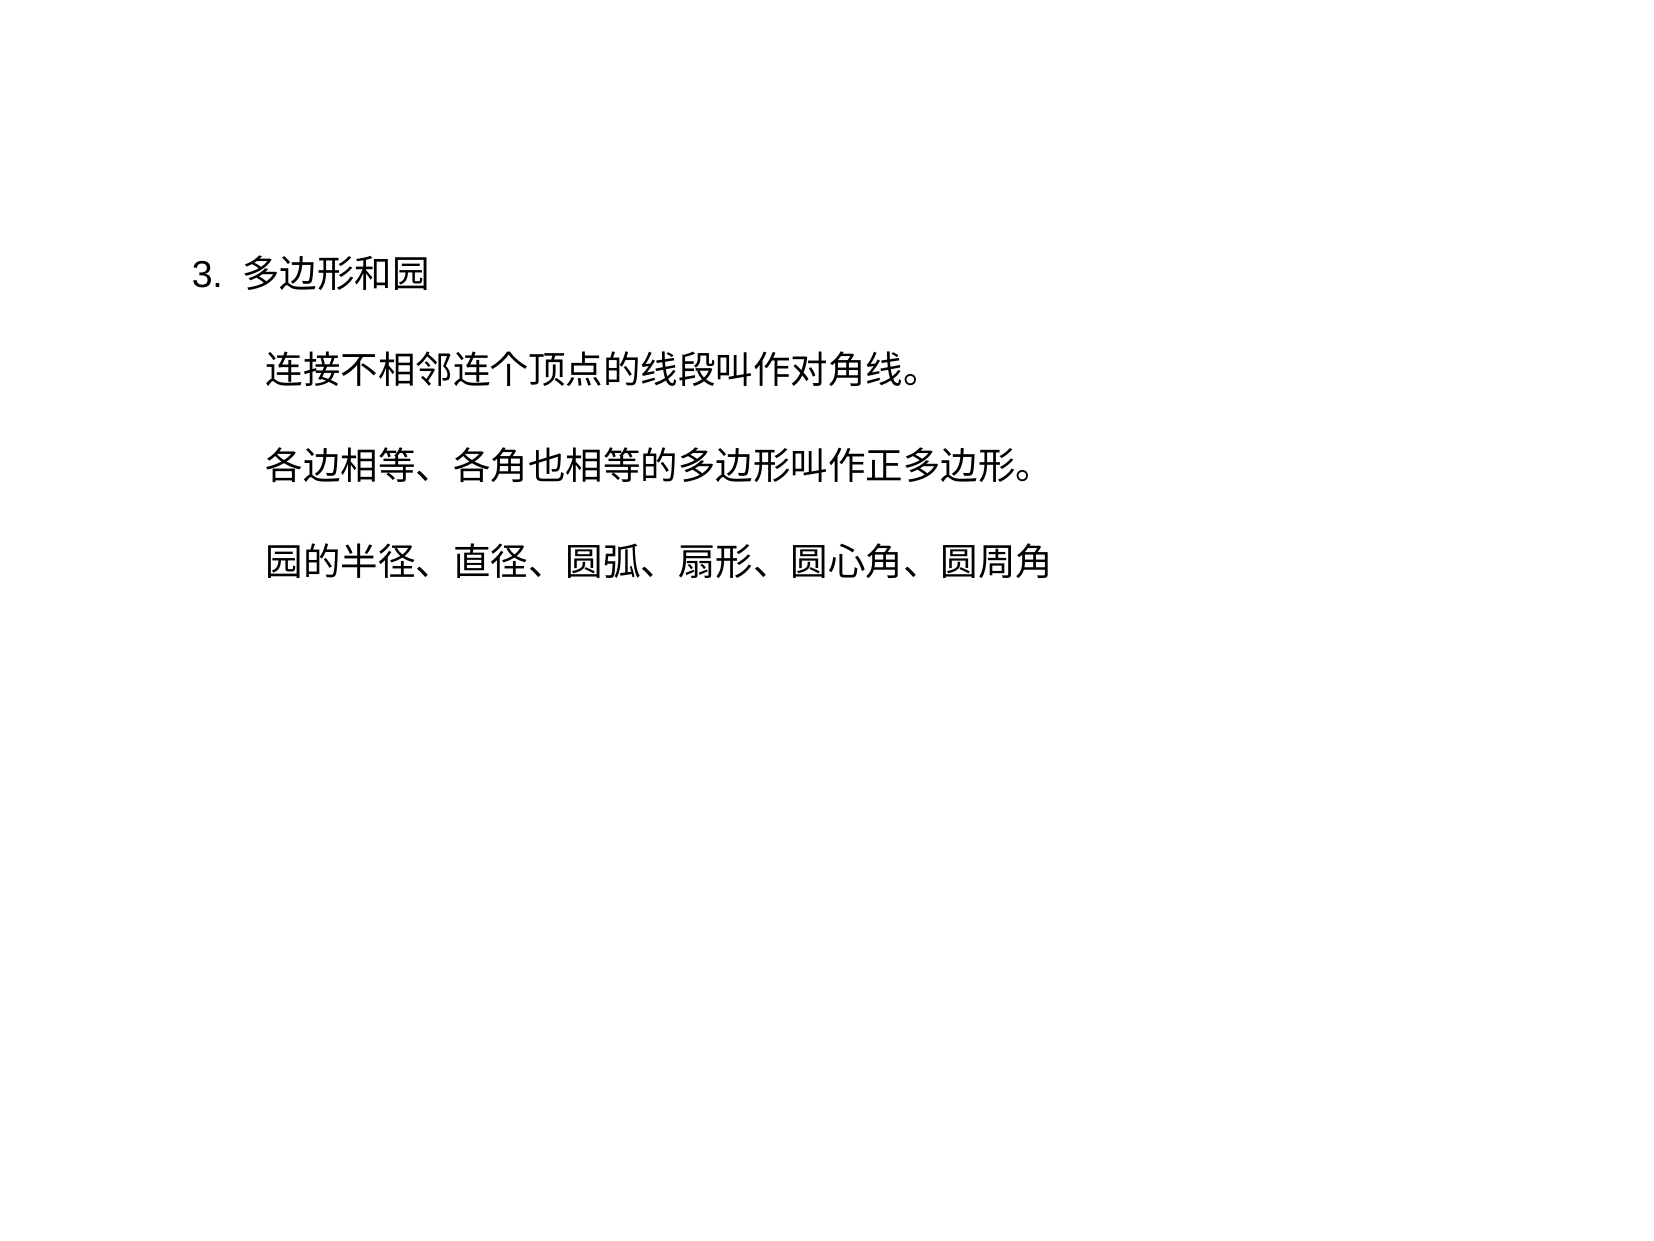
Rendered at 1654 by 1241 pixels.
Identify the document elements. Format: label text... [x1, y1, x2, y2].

text_box 3. 多边形和园 连接不相邻连个顶点的线段叫作对角线。 各边相等、各角也相等的多边形叫作正多边形。 园的半径、直径、圆弧、扇形、圆心角、圆周角 [177, 236, 1058, 546]
